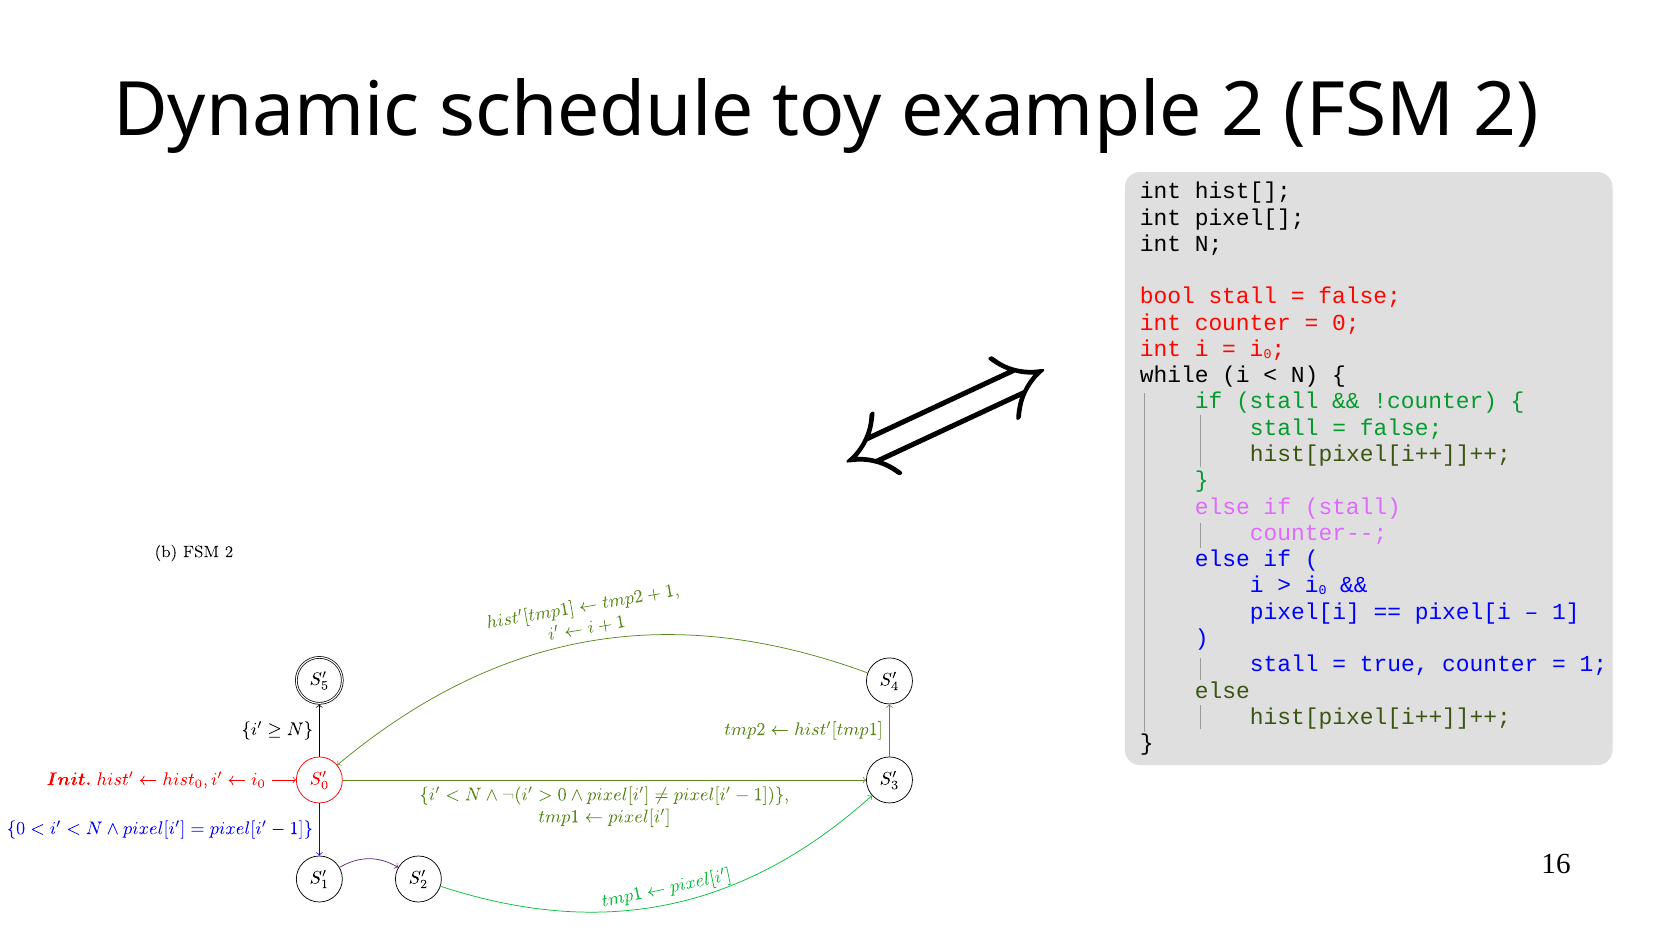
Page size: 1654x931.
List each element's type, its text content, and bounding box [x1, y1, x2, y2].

text_box [834, 347, 1051, 488]
picture [0, 525, 968, 931]
text_box int hist[]; int pixel[]; int N; bool stall = false; int counter = 0; int i = i0; while (i < N) { if (stall && !counter) { stall = false; hist[pixel[i++]]++; } else if (stall) counter--; else if ( i > i0 && pixel[i] == pixel[i – 1] ) stall = true, counter = 1; else hist[pixel[i++]]++; } [1125, 172, 1651, 766]
text_box Dynamic schedule toy example 2 (FSM 2) [96, 47, 1557, 156]
